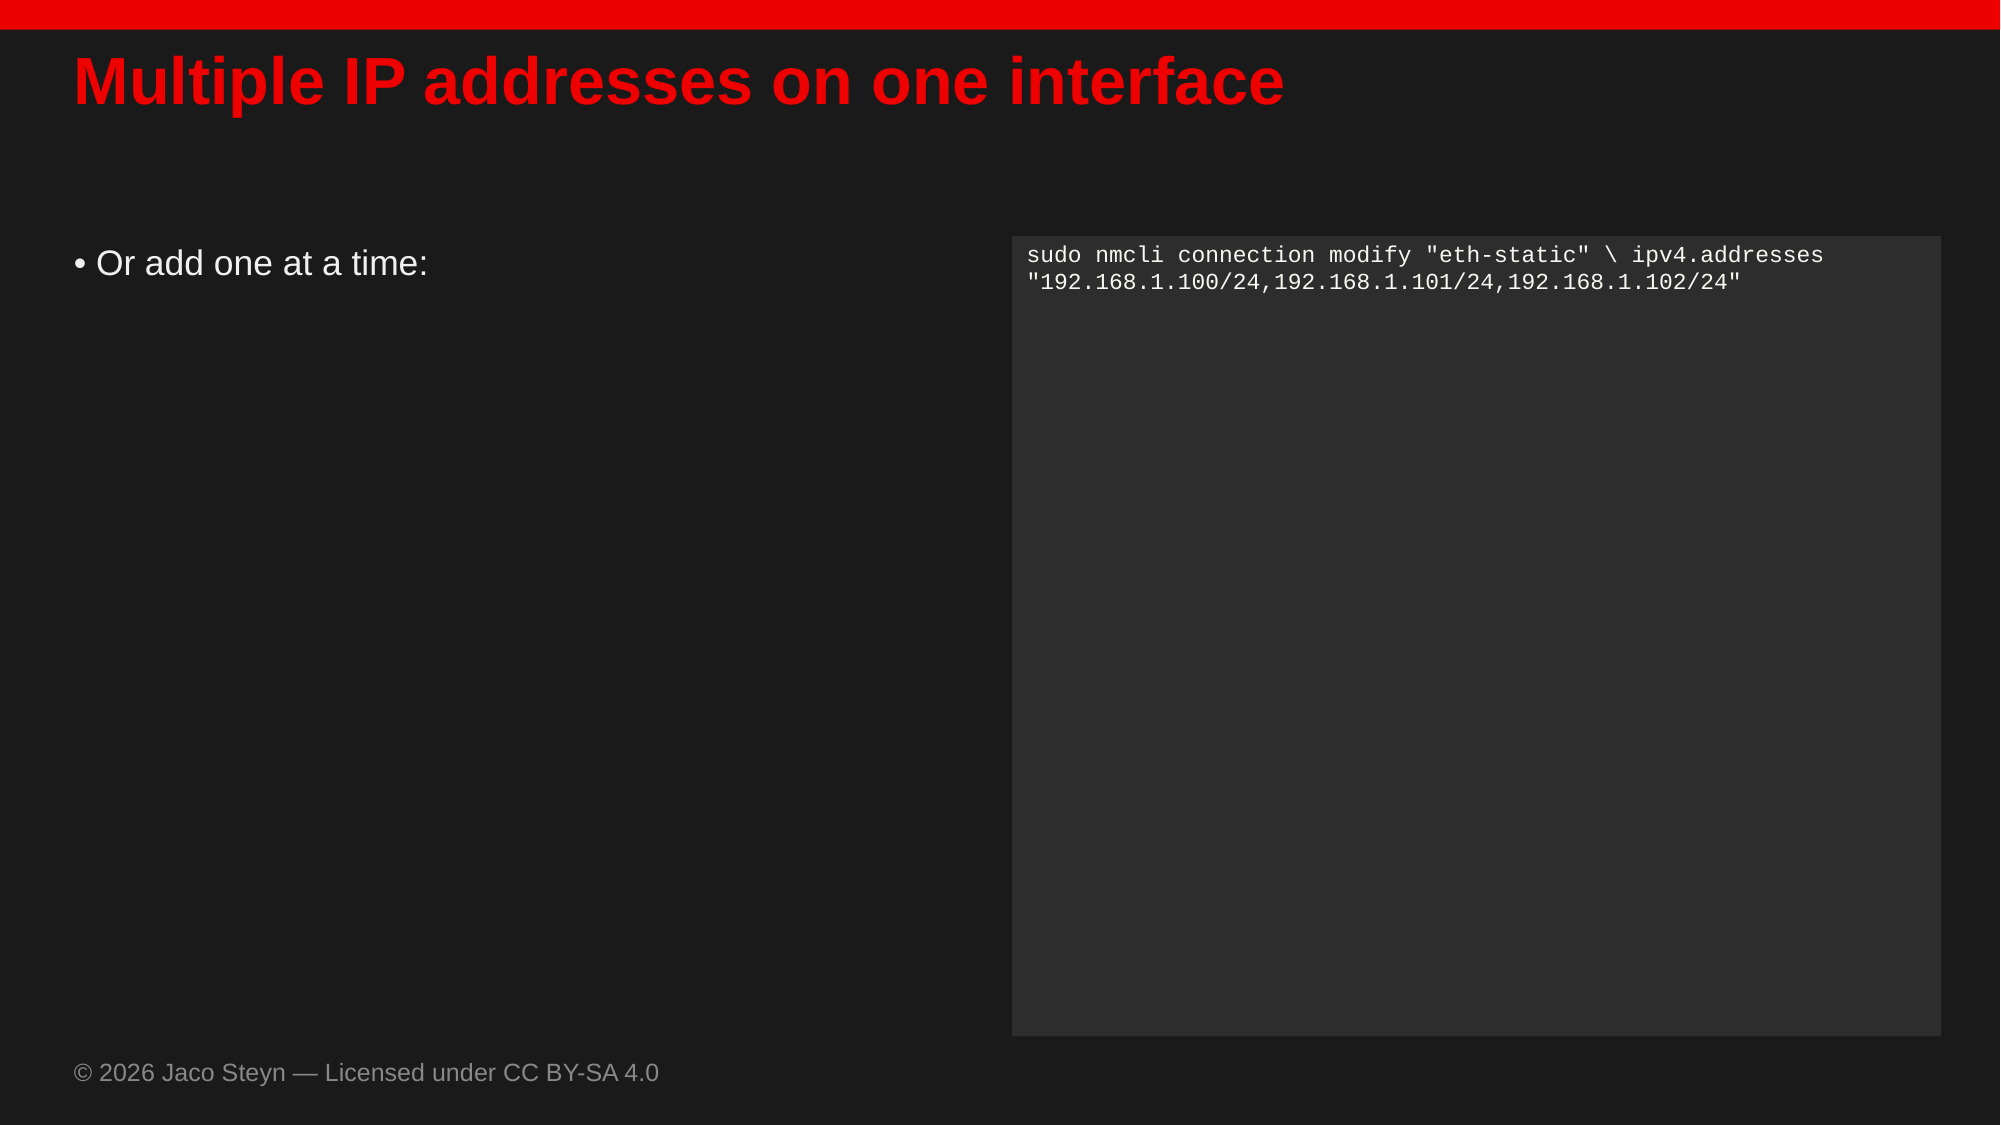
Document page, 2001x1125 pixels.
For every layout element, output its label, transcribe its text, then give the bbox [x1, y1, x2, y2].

text_box © 2026 Jaco Steyn — Licensed under CC BY-SA 4.0 [59, 1051, 1942, 1093]
text_box sudo nmcli connection modify "eth-static" \ ipv4.addresses "192.168.1.100/24,192.168.1.101/24,192.168.1.102/24" [1011, 236, 1942, 1037]
text_box • Or add one at a time: [59, 236, 989, 1037]
text_box Multiple IP addresses on one interface [59, 36, 1942, 208]
text_box [0, 0, 2001, 30]
